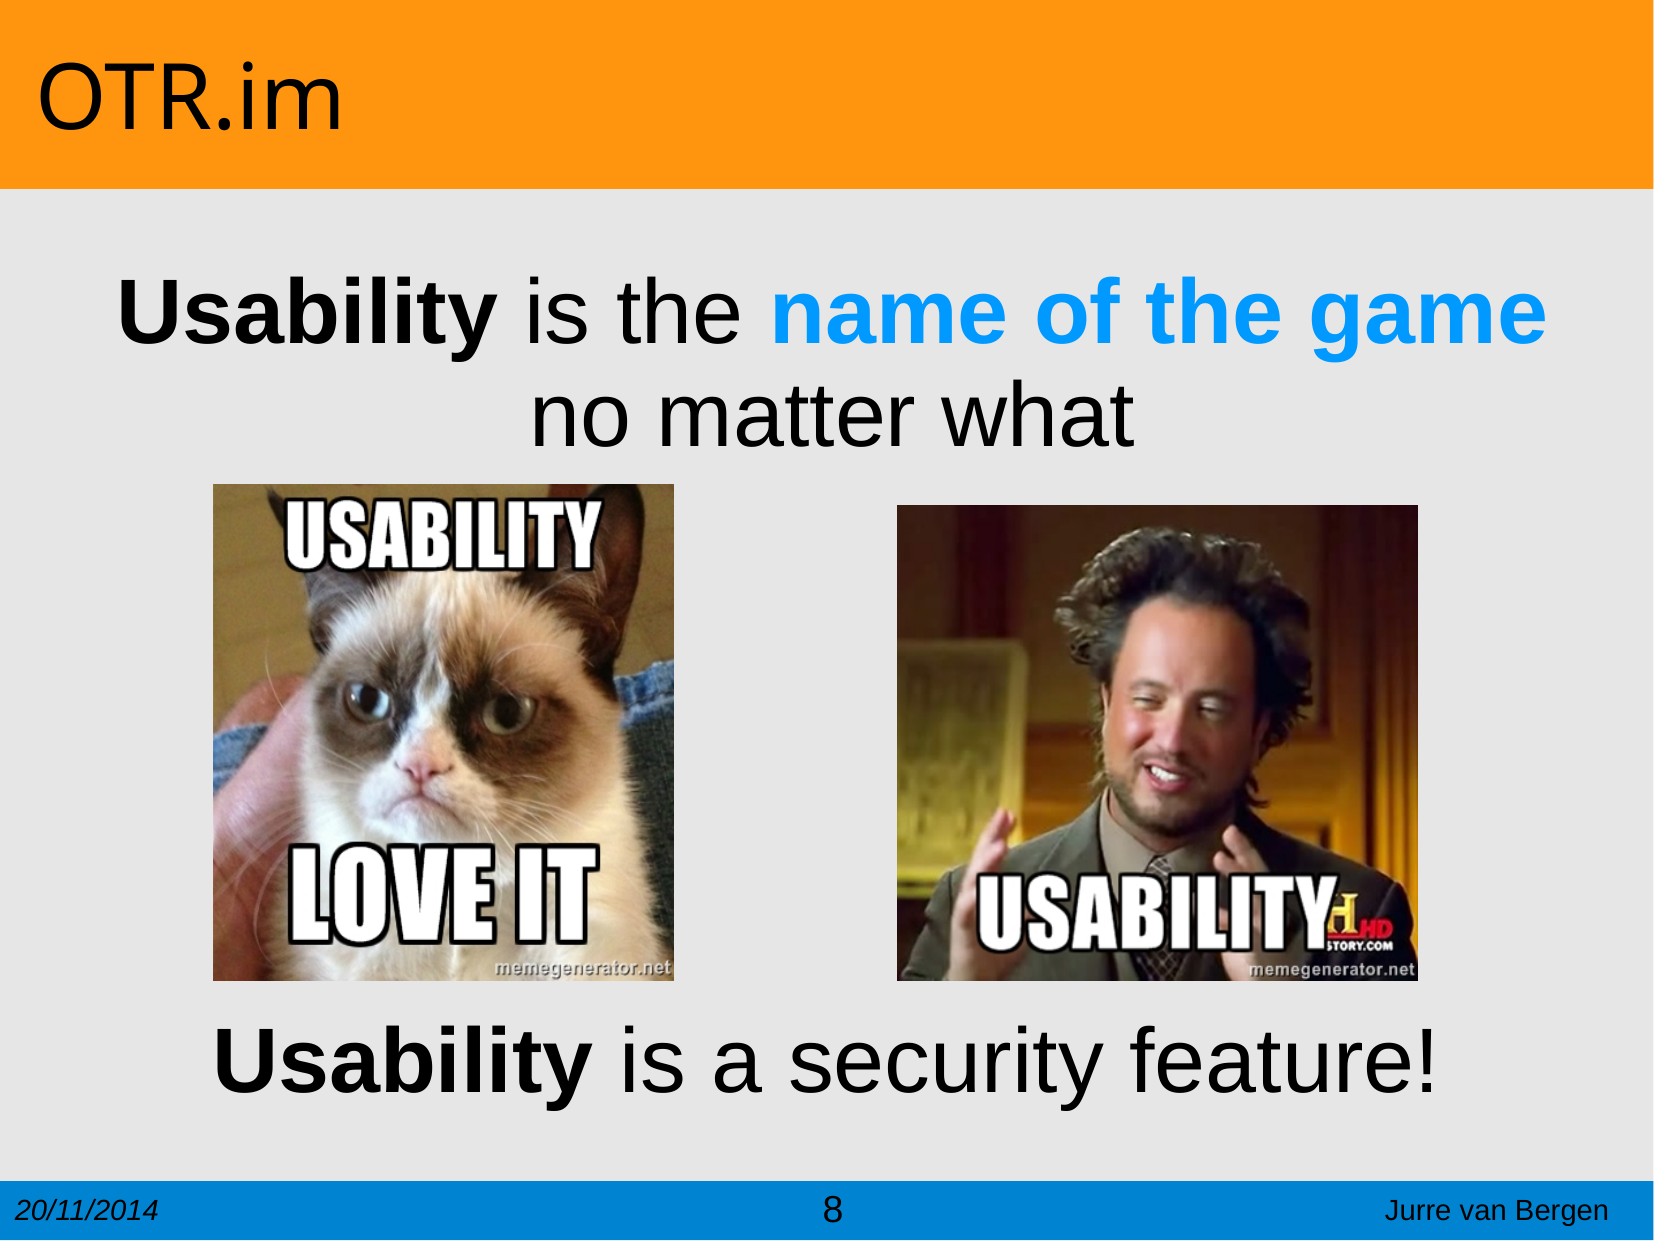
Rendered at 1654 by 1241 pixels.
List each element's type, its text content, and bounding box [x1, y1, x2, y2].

title OTR.im [35, 0, 1185, 189]
list Usability is the name of the game no matter what [59, 260, 1607, 485]
list Usability is a security feature! [53, 1009, 1601, 1128]
picture [213, 484, 674, 981]
picture [897, 505, 1418, 981]
